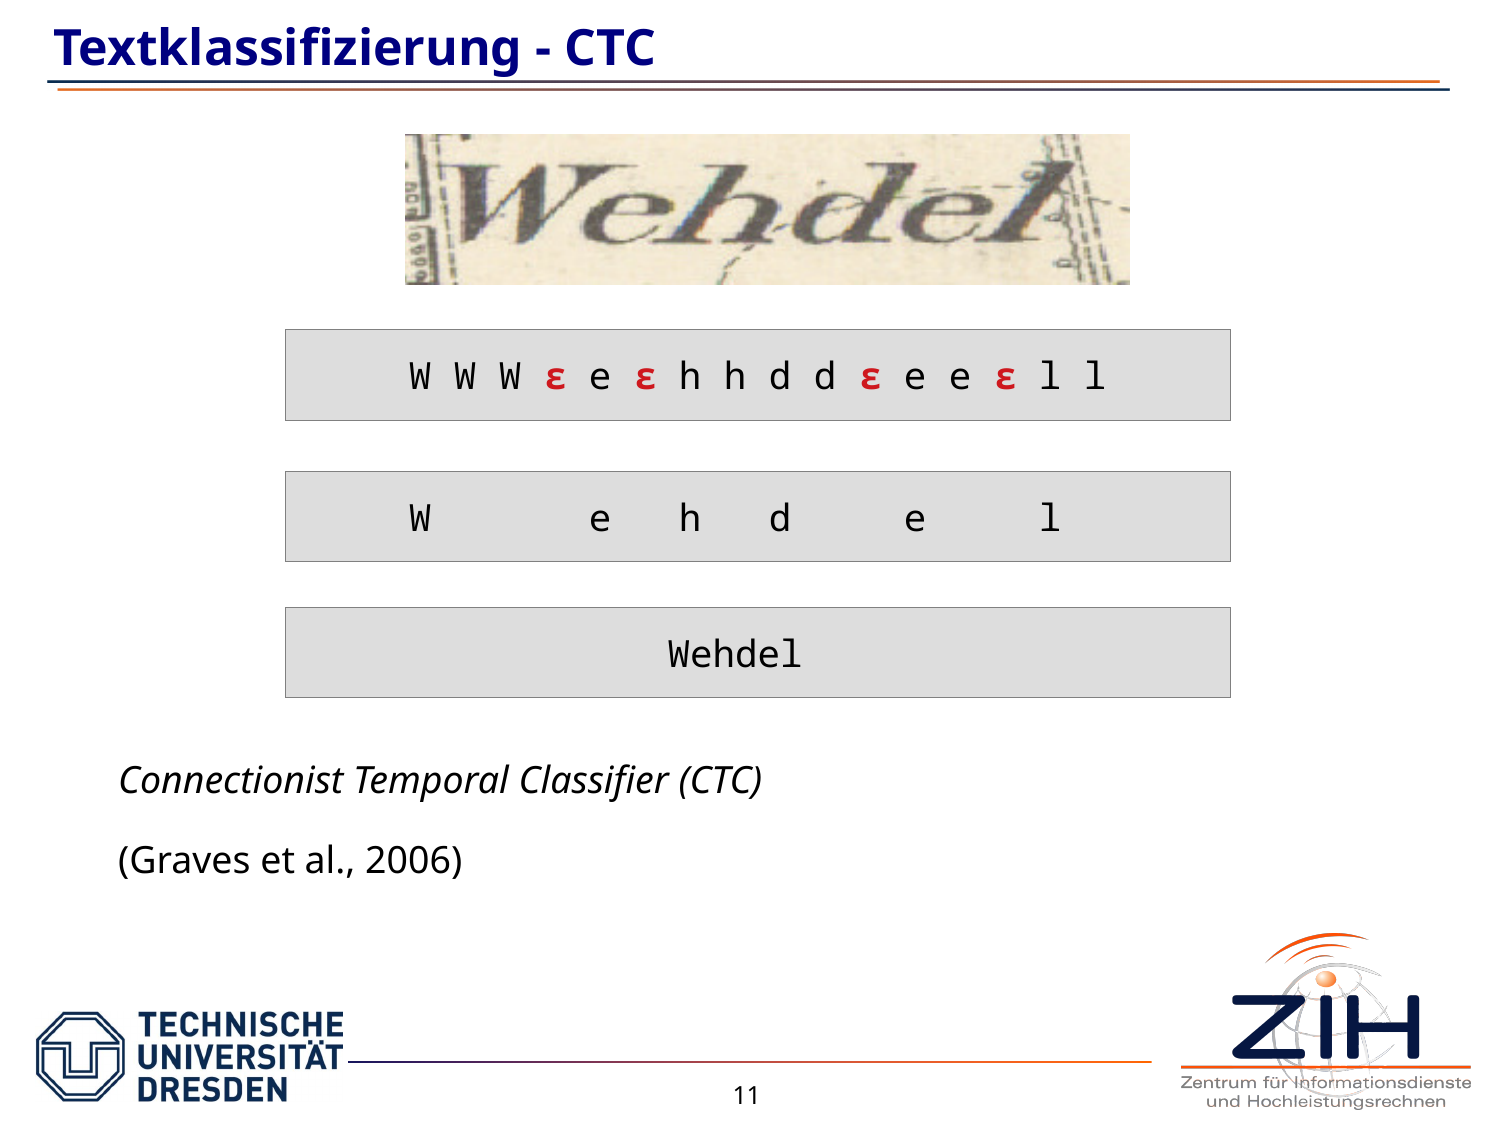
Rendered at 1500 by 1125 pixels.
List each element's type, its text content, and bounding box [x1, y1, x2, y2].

picture [47, 80, 1450, 91]
text_box W W W ε e ε h h d d ε e e ε l l [285, 329, 1231, 421]
text_box W e h d e l [285, 471, 1231, 562]
title Textklassifizierung - CTC [53, 12, 1453, 81]
picture [35, 1011, 343, 1102]
text_box Wehdel [285, 607, 1231, 698]
list Connectionist Temporal Classifier (CTC) (Graves et al., 2006) [29, 118, 1418, 886]
picture [405, 134, 1130, 285]
picture [1181, 933, 1471, 1110]
